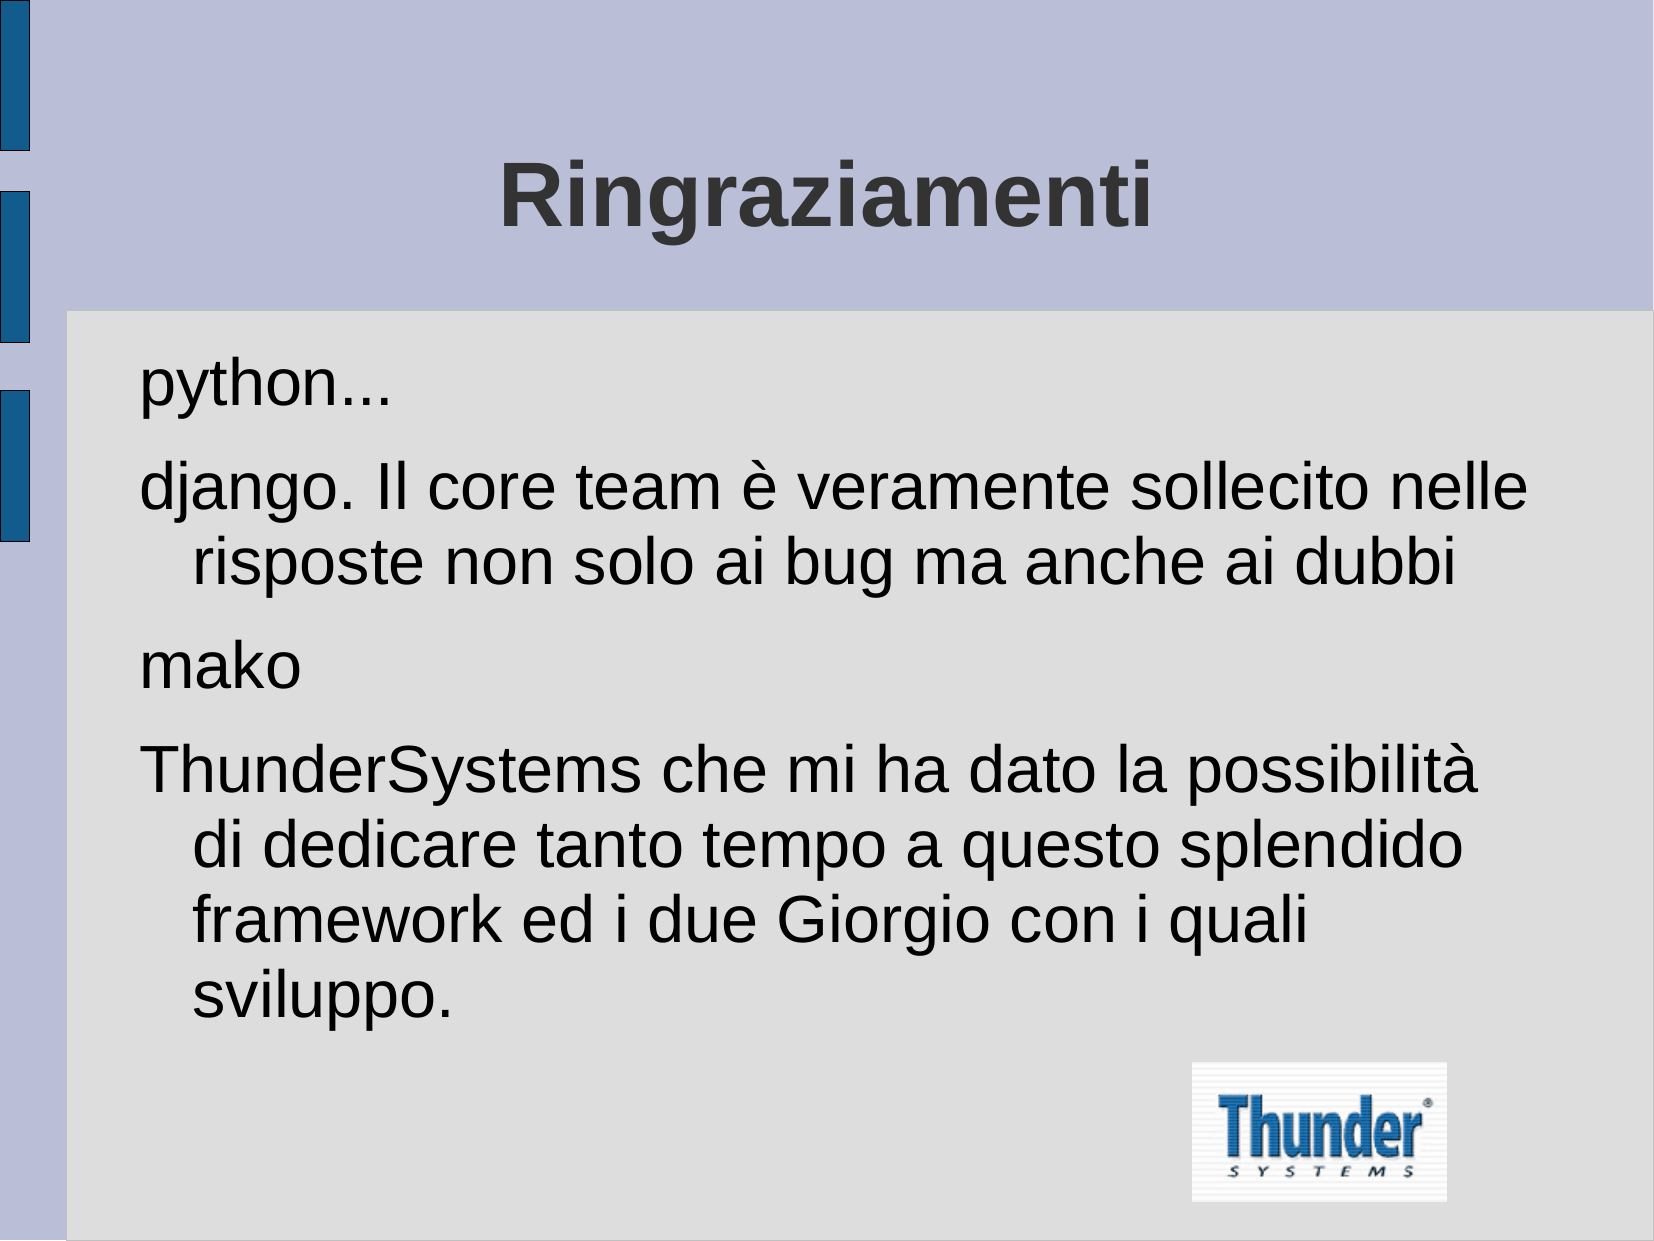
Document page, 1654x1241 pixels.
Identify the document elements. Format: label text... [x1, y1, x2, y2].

title Ringraziamenti [121, 91, 1534, 299]
picture [1192, 1062, 1447, 1203]
list python... django. Il core team è veramente sollecito nelle risposte non solo ai bug ma anche ai dubbi mako ThunderSystems che mi ha dato la possibilità di dedicare tanto tempo a questo splendido framework ed i due Giorgio con i quali sviluppo. [121, 344, 1534, 1134]
